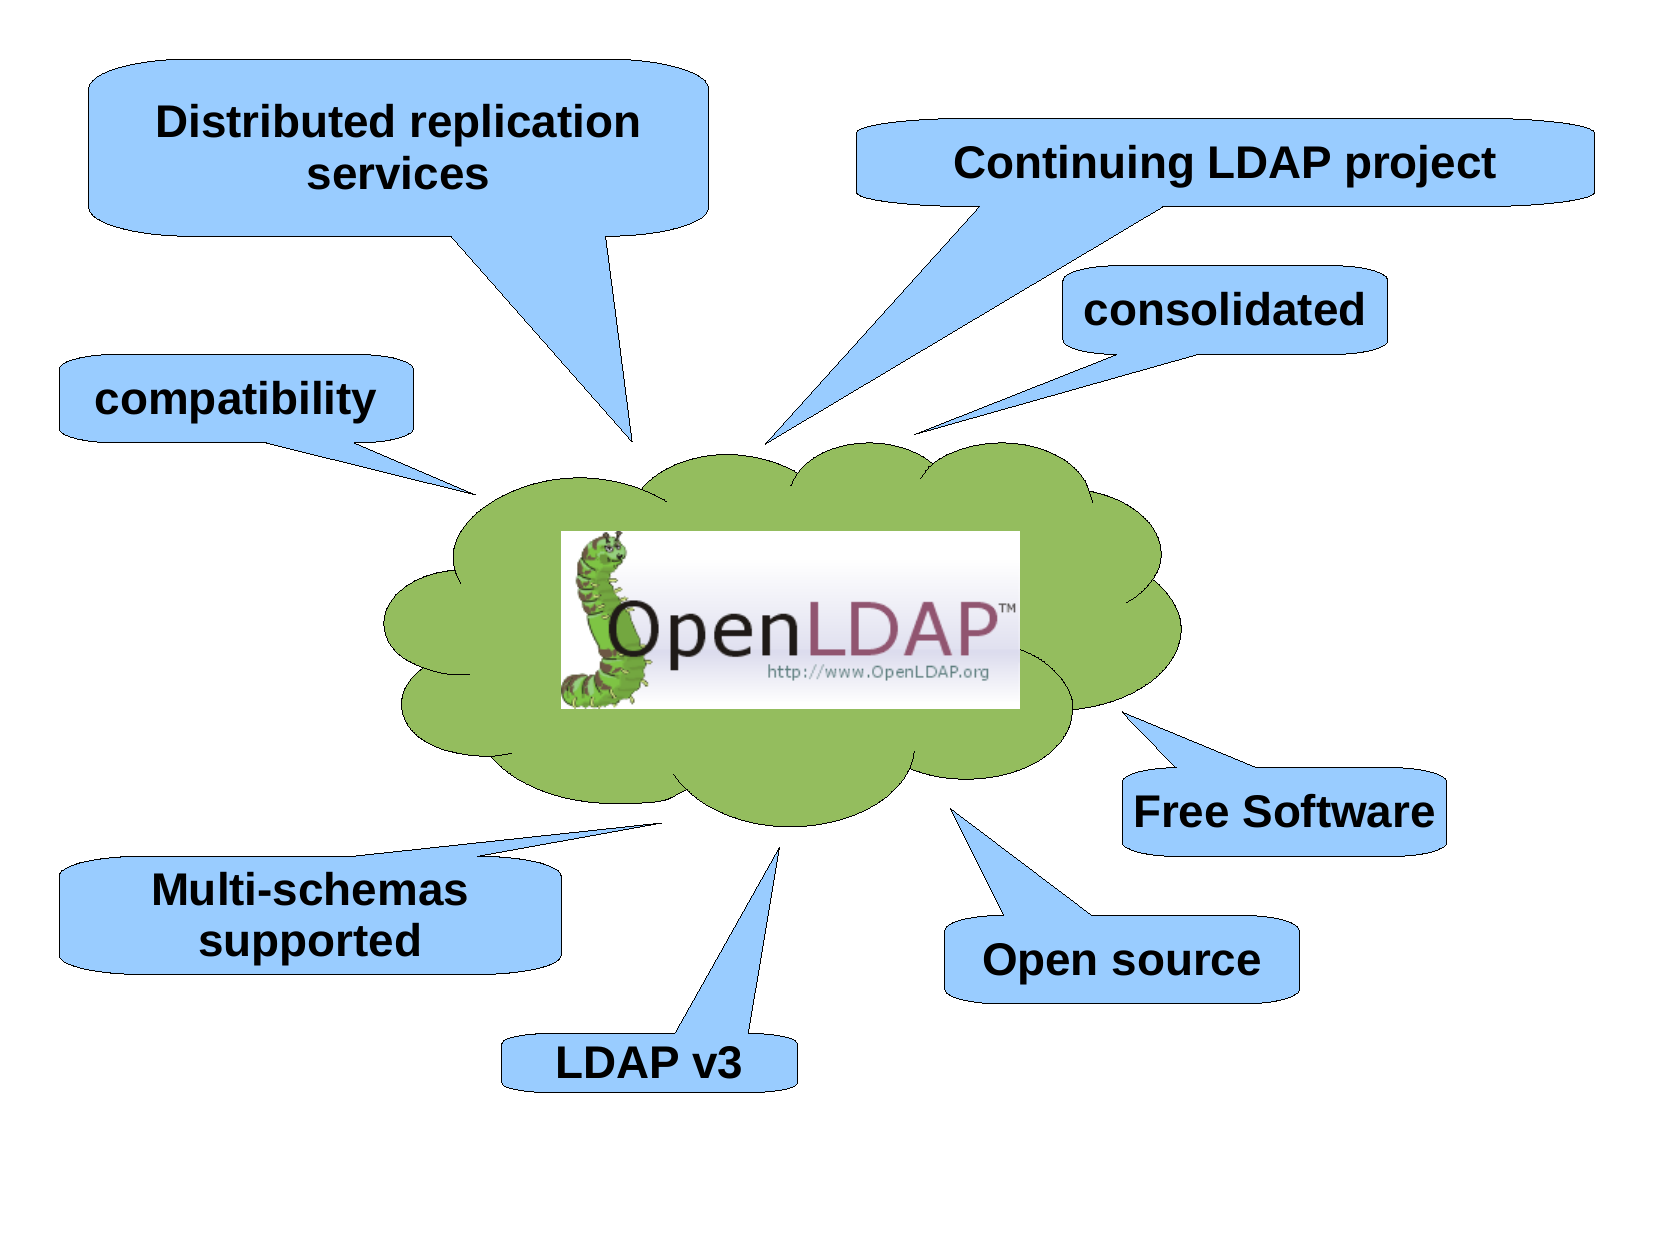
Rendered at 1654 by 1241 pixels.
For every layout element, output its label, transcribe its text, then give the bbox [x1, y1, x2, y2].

text_box compatibility [59, 354, 476, 495]
text_box LDAP v3 [501, 847, 798, 1093]
text_box Continuing LDAP project [765, 118, 1595, 445]
text_box Distributed replication services [88, 59, 709, 442]
text_box Multi-schemas supported [59, 823, 662, 975]
text_box Open source [944, 808, 1300, 1004]
picture [561, 531, 1020, 709]
text_box [383, 442, 1182, 827]
text_box consolidated [914, 265, 1388, 435]
text_box Free Software [1122, 711, 1447, 857]
